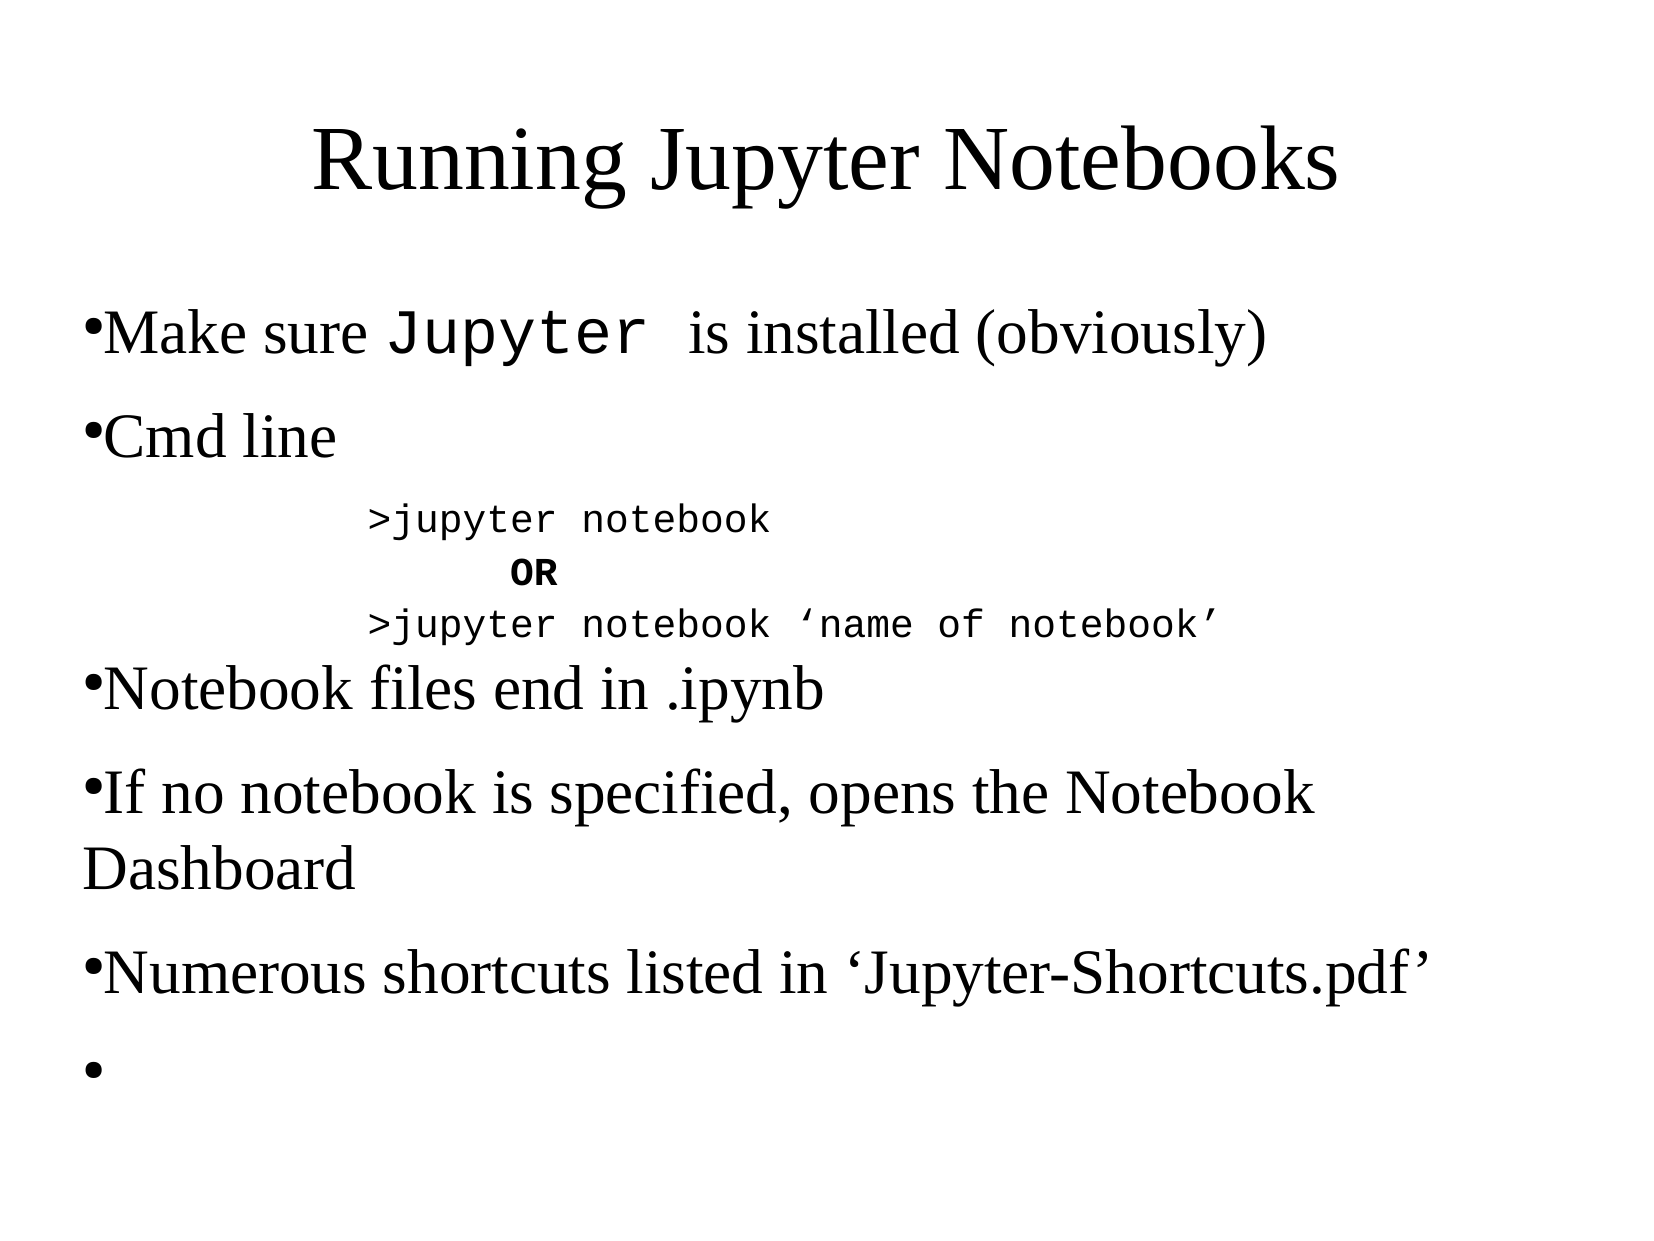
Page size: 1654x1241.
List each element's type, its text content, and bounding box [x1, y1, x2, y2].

title Running Jupyter Notebooks [82, 49, 1571, 257]
list Make sure Jupyter is installed (obviously) Cmd line >jupyter notebook OR >jupyter notebook ‘name of notebook’ Notebook files end in .ipynb If no notebook is specified, opens the Notebook Dashboard Numerous shortcuts listed in ‘Jupyter-Shortcuts.pdf’ [82, 290, 1571, 1010]
